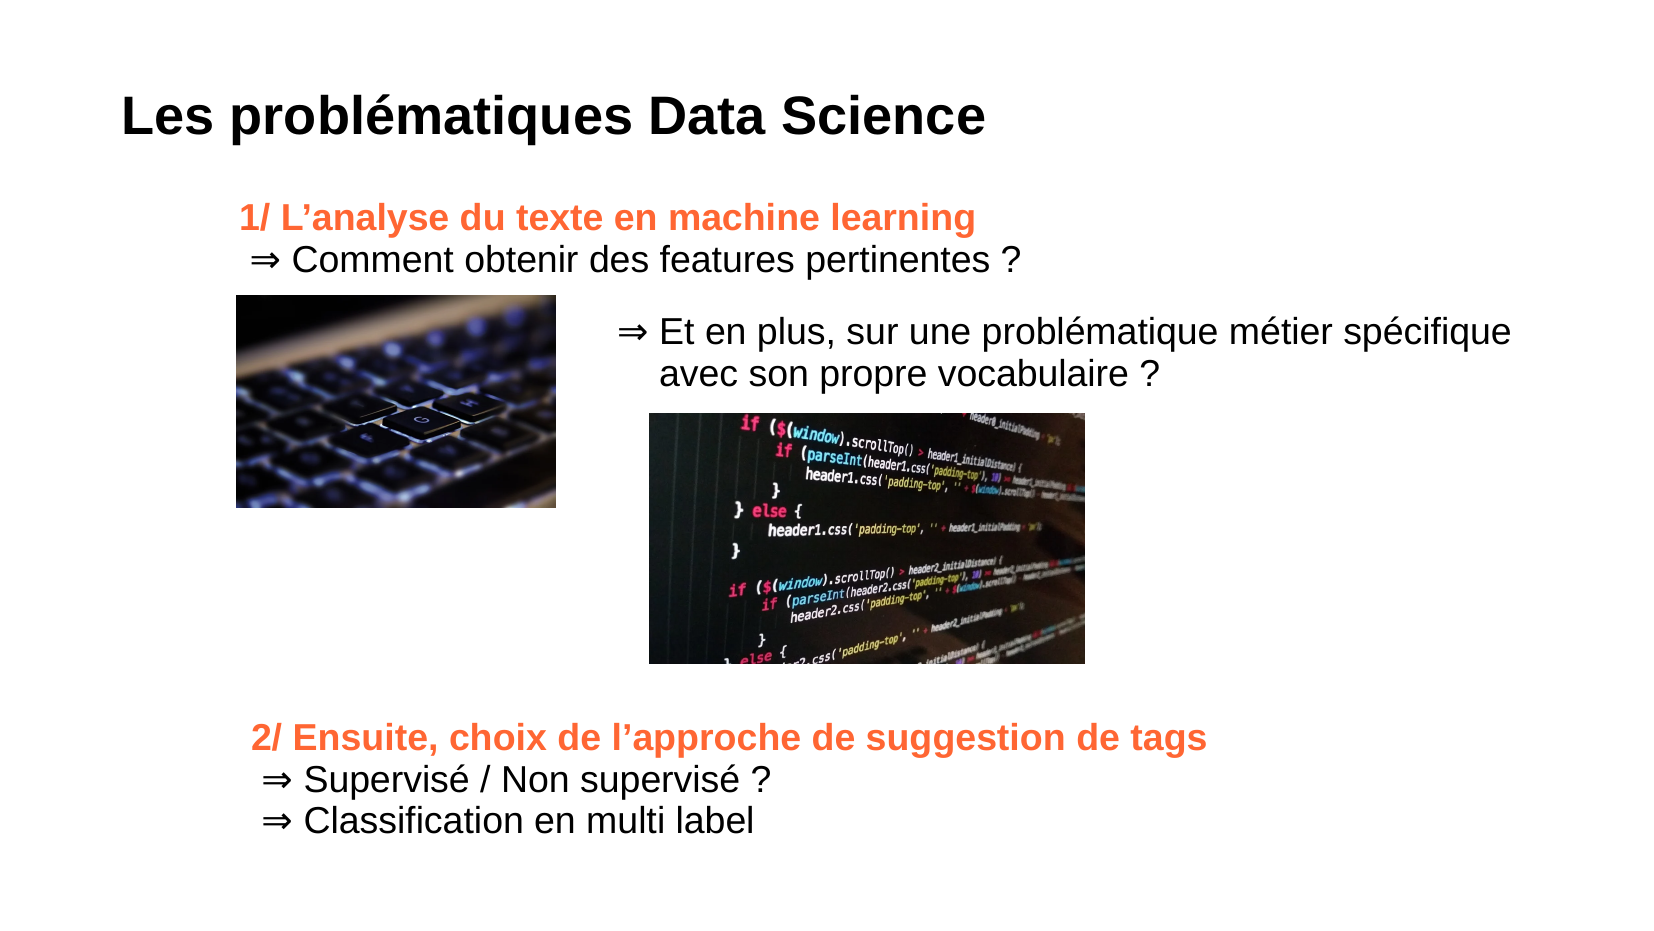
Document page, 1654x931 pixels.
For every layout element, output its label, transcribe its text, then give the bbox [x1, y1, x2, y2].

text_box ⇒ Et en plus, sur une problématique métier spécifique avec son propre vocabulaire ? [602, 302, 1527, 402]
text_box Les problématiques Data Science [106, 78, 1003, 154]
text_box 2/ Ensuite, choix de l’approche de suggestion de tags ⇒ Supervisé / Non supervisé ? ⇒ Classification en multi label [236, 708, 1583, 850]
picture [649, 413, 1085, 664]
picture [236, 295, 556, 508]
text_box 1/ L’analyse du texte en machine learning ⇒ Comment obtenir des features pertinentes ? [224, 188, 1264, 288]
